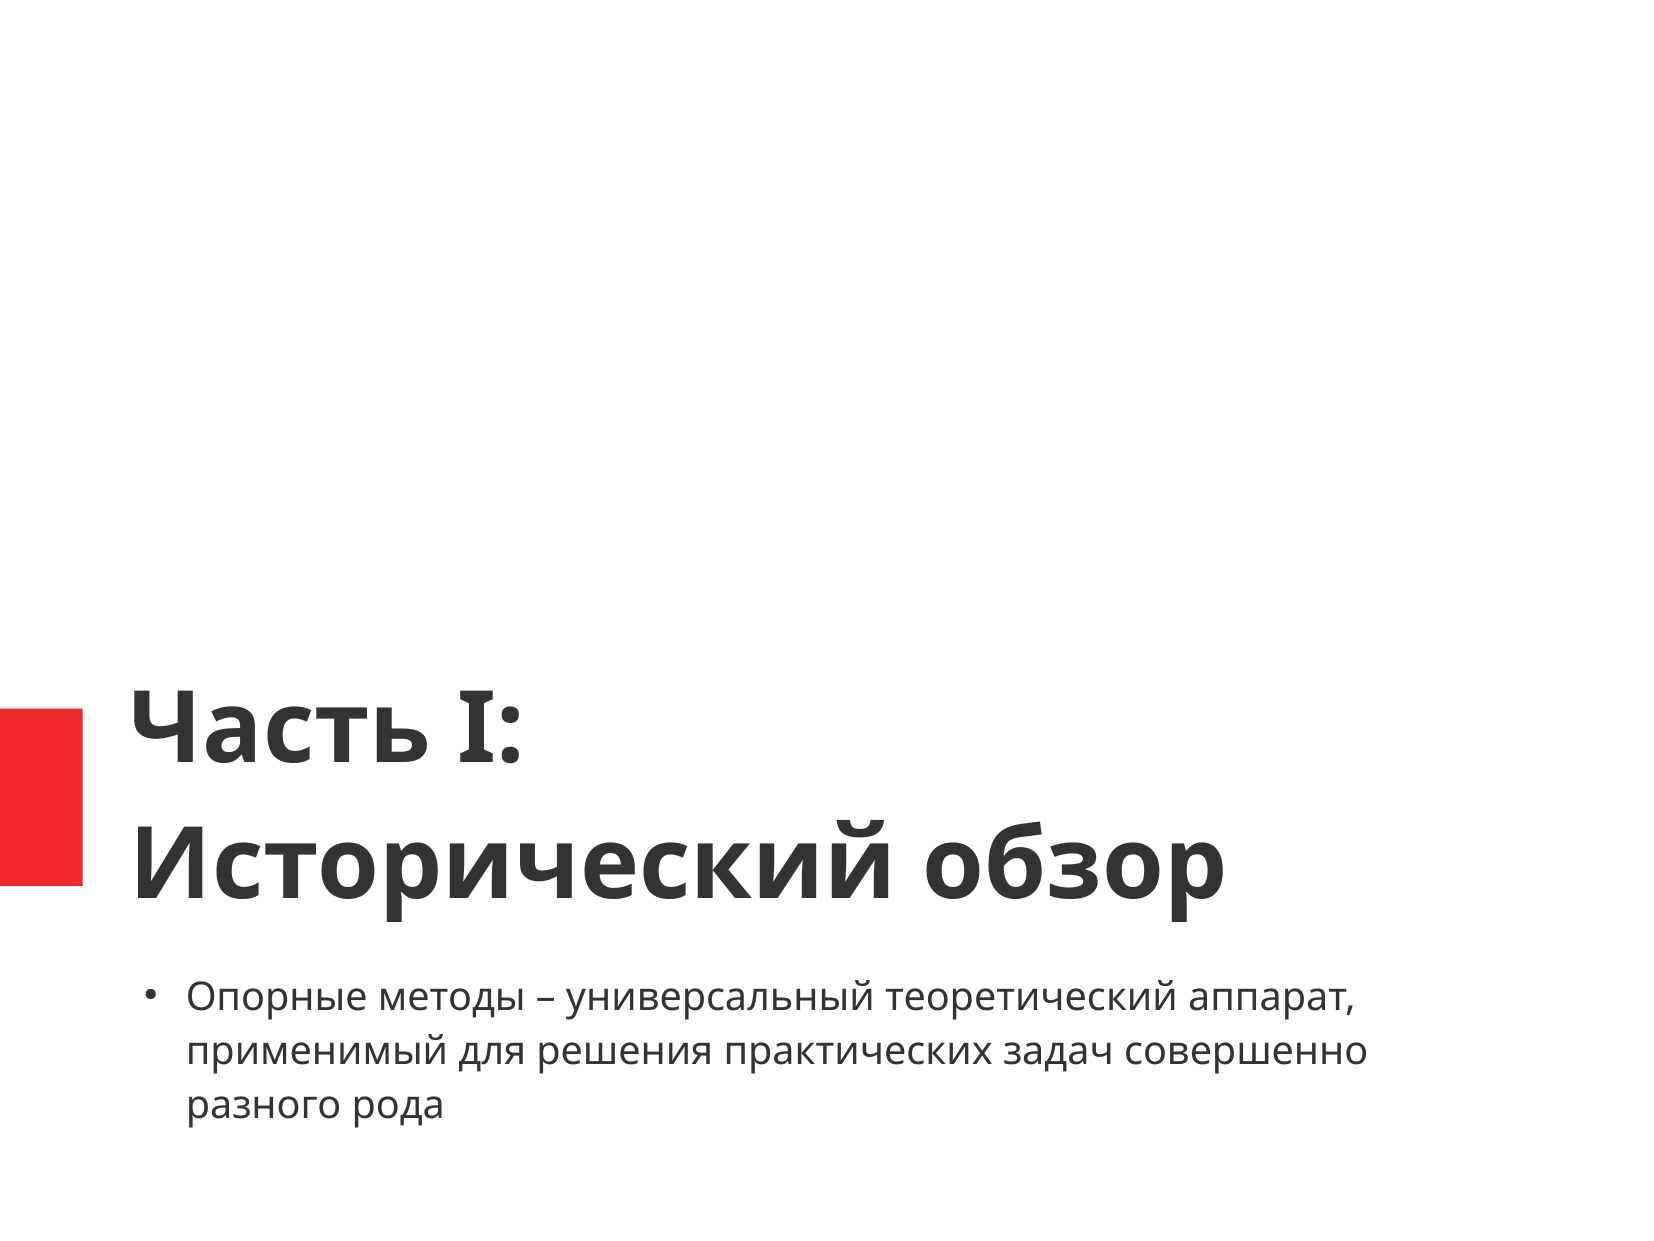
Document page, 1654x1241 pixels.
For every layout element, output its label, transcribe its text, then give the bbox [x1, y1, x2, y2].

title Часть I: Исторический обзор [129, 673, 1536, 910]
list Опорные методы – универсальный теоретический аппарат, применимый для решения практических задач совершенно разного рода [129, 968, 1536, 1130]
